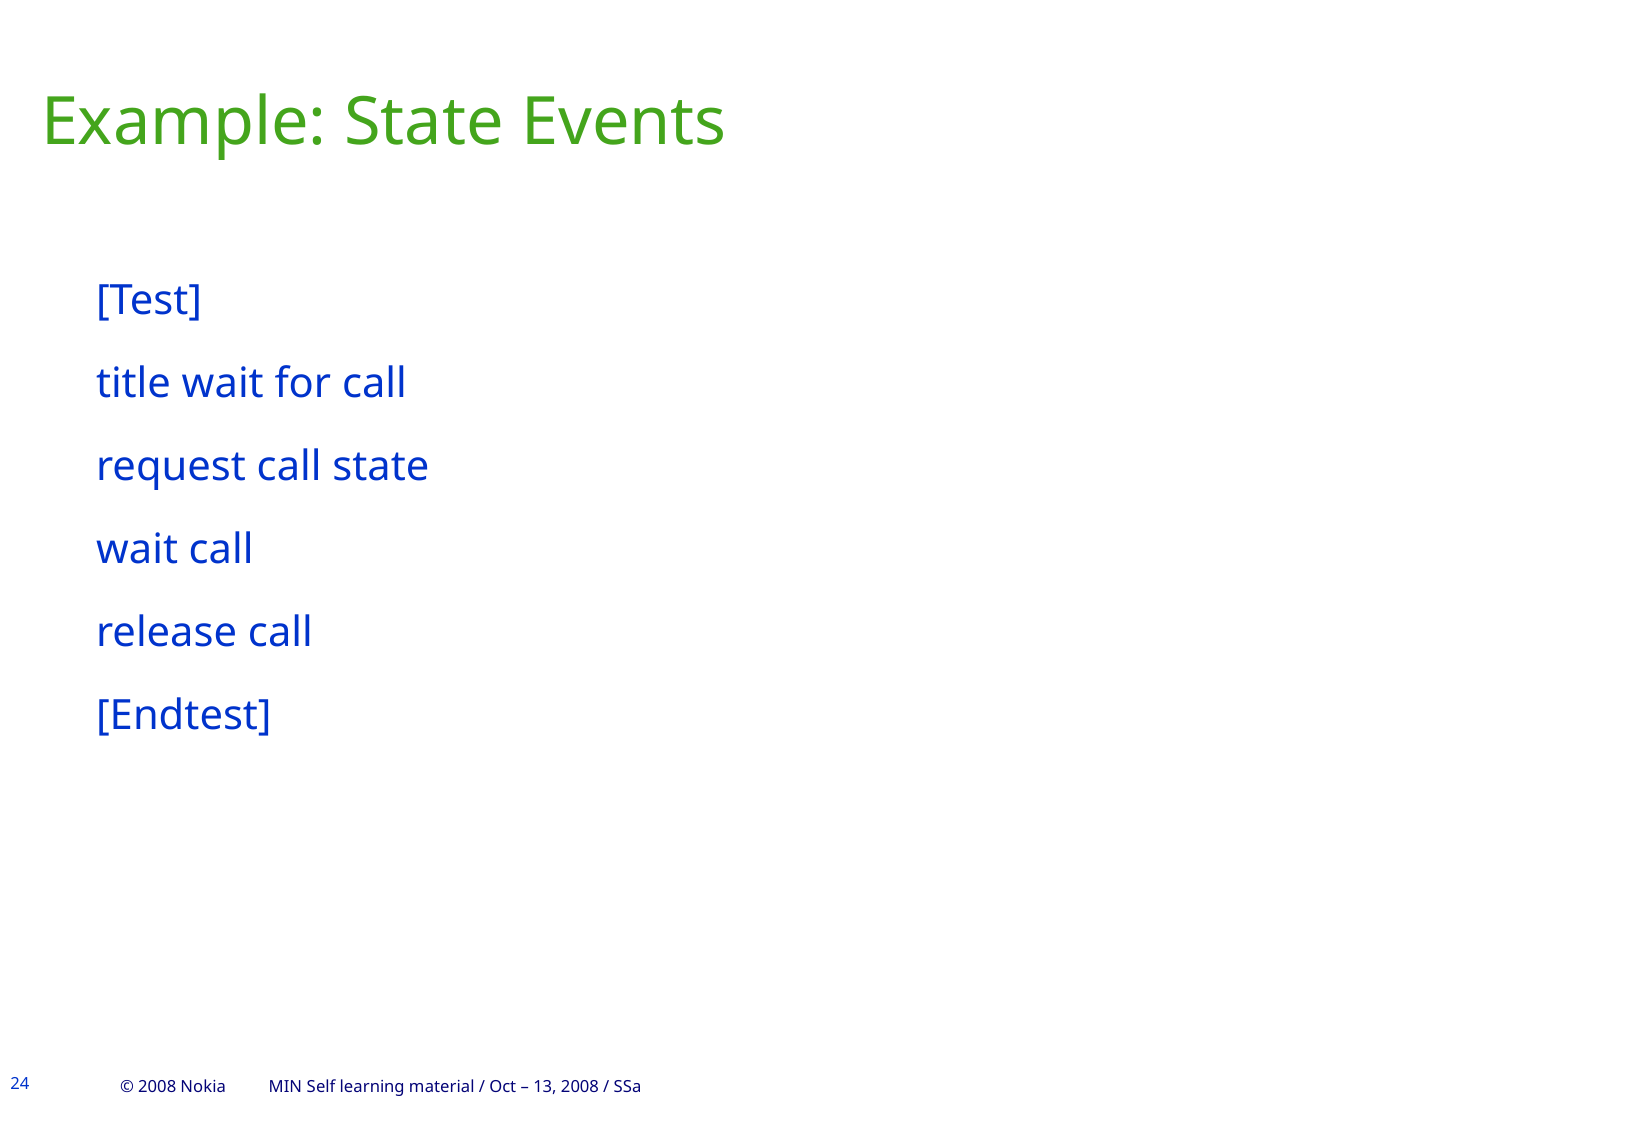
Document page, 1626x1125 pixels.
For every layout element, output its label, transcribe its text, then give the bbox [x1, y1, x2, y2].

title Example: State Events [41, 70, 1504, 174]
list [Test] title wait for call request call state wait call release call [Endtest] [81, 262, 1544, 1006]
